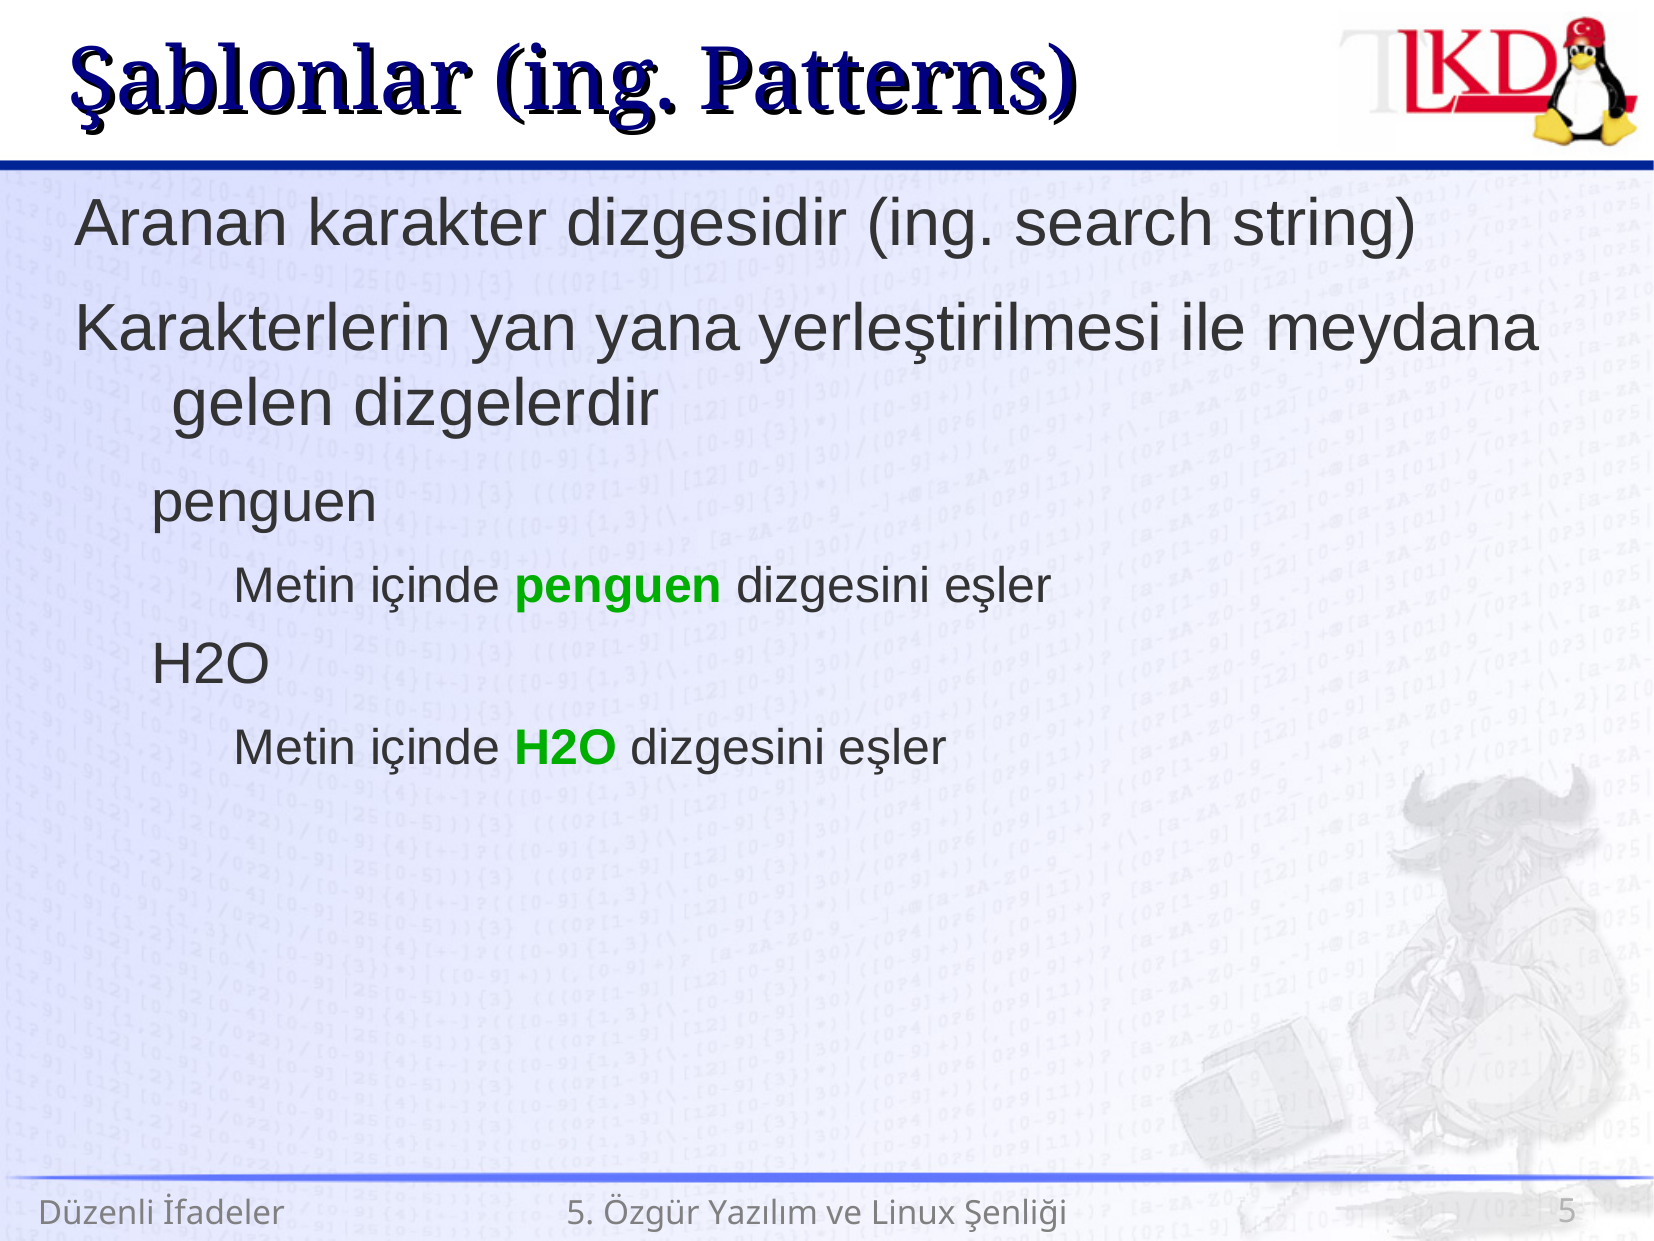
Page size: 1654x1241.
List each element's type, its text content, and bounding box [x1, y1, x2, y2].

list Aranan karakter dizgesidir (ing. search string) Karakterlerin yan yana yerleştirilmesi ile meydana gelen dizgelerdir penguen Metin içinde penguen dizgesini eşler H2O Metin içinde H2O dizgesini eşler [56, 185, 1595, 1127]
title Şablonlar (ing. Patterns) [67, 13, 1399, 138]
picture [0, 0, 1654, 1241]
